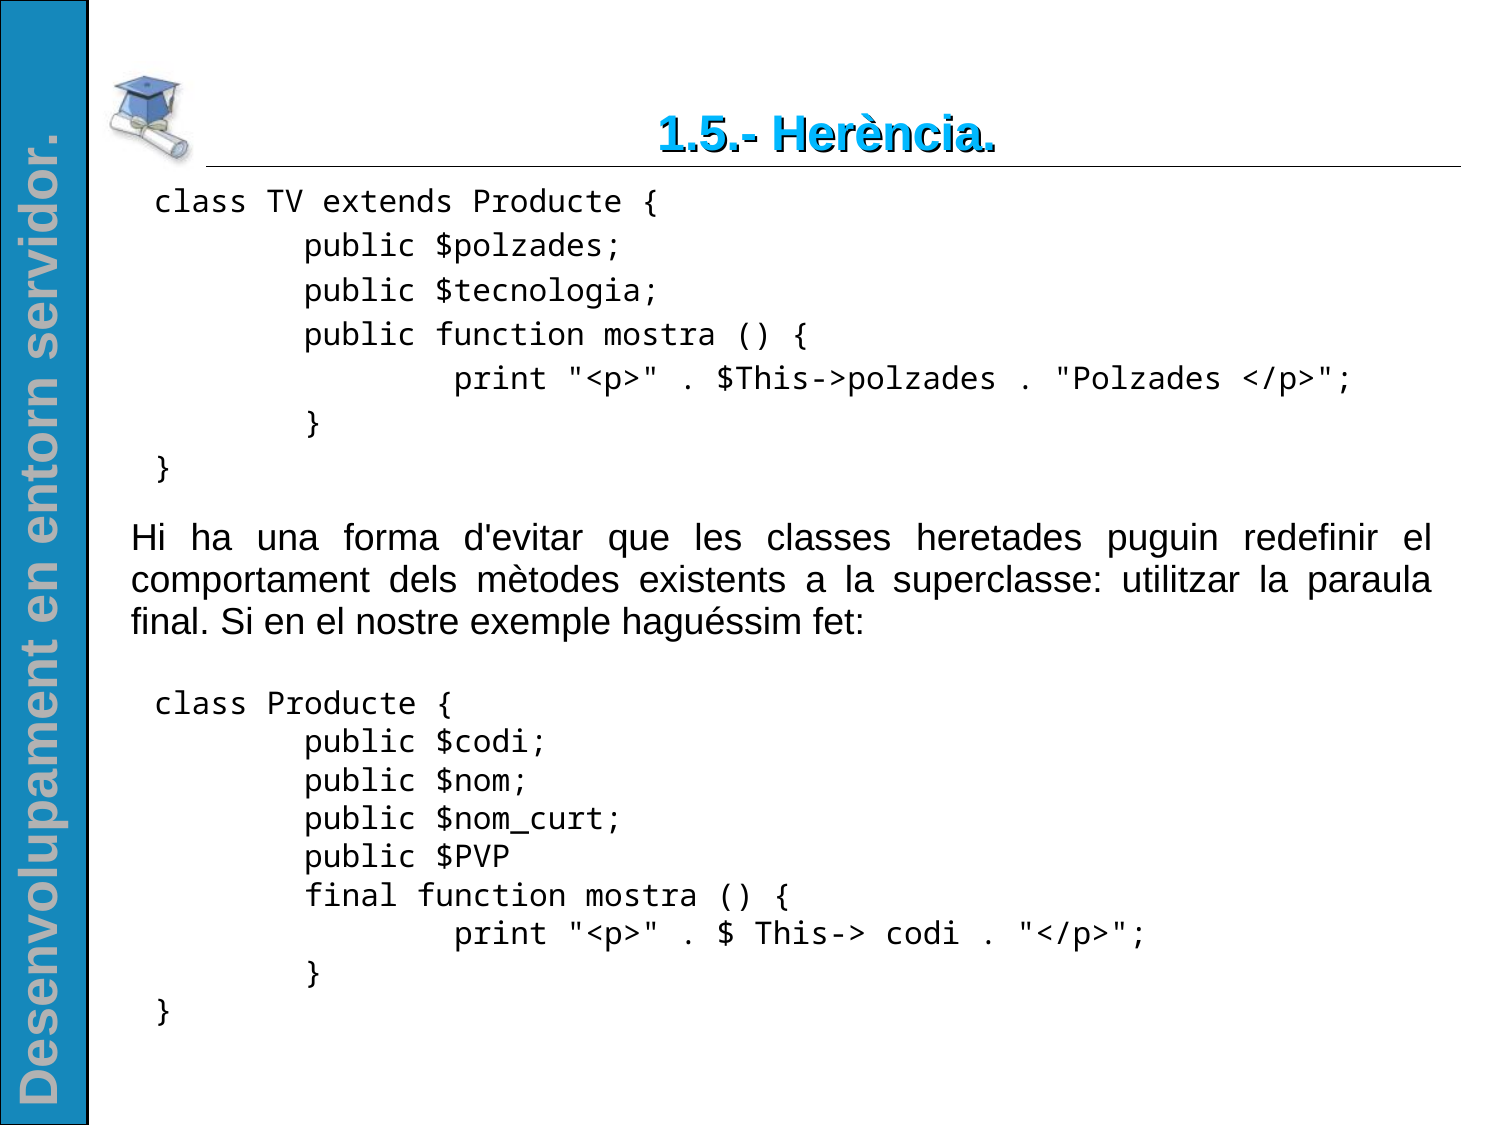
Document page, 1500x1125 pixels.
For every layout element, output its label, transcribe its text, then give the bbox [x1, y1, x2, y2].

text_box class Producte { public $codi; public $nom; public $nom_curt; public $PVP final function mostra () { print "<p>" . $ This-> codi . "</p>"; } } [139, 701, 1388, 1093]
picture [93, 61, 206, 174]
text_box class TV extends Producte { public $polzades; public $tecnologia; public function mostra () { print "<p>" . $This->polzades . "Polzades </p>"; } } [139, 199, 1447, 495]
text_box Hi ha una forma d'evitar que les classes heretades puguin redefinir el comportament dels mètodes existents a la superclasse: utilitzar la paraula final. Si en el nostre exemple haguéssim fet: [116, 508, 1447, 650]
title 1.5.- Herència. [206, 88, 1447, 178]
